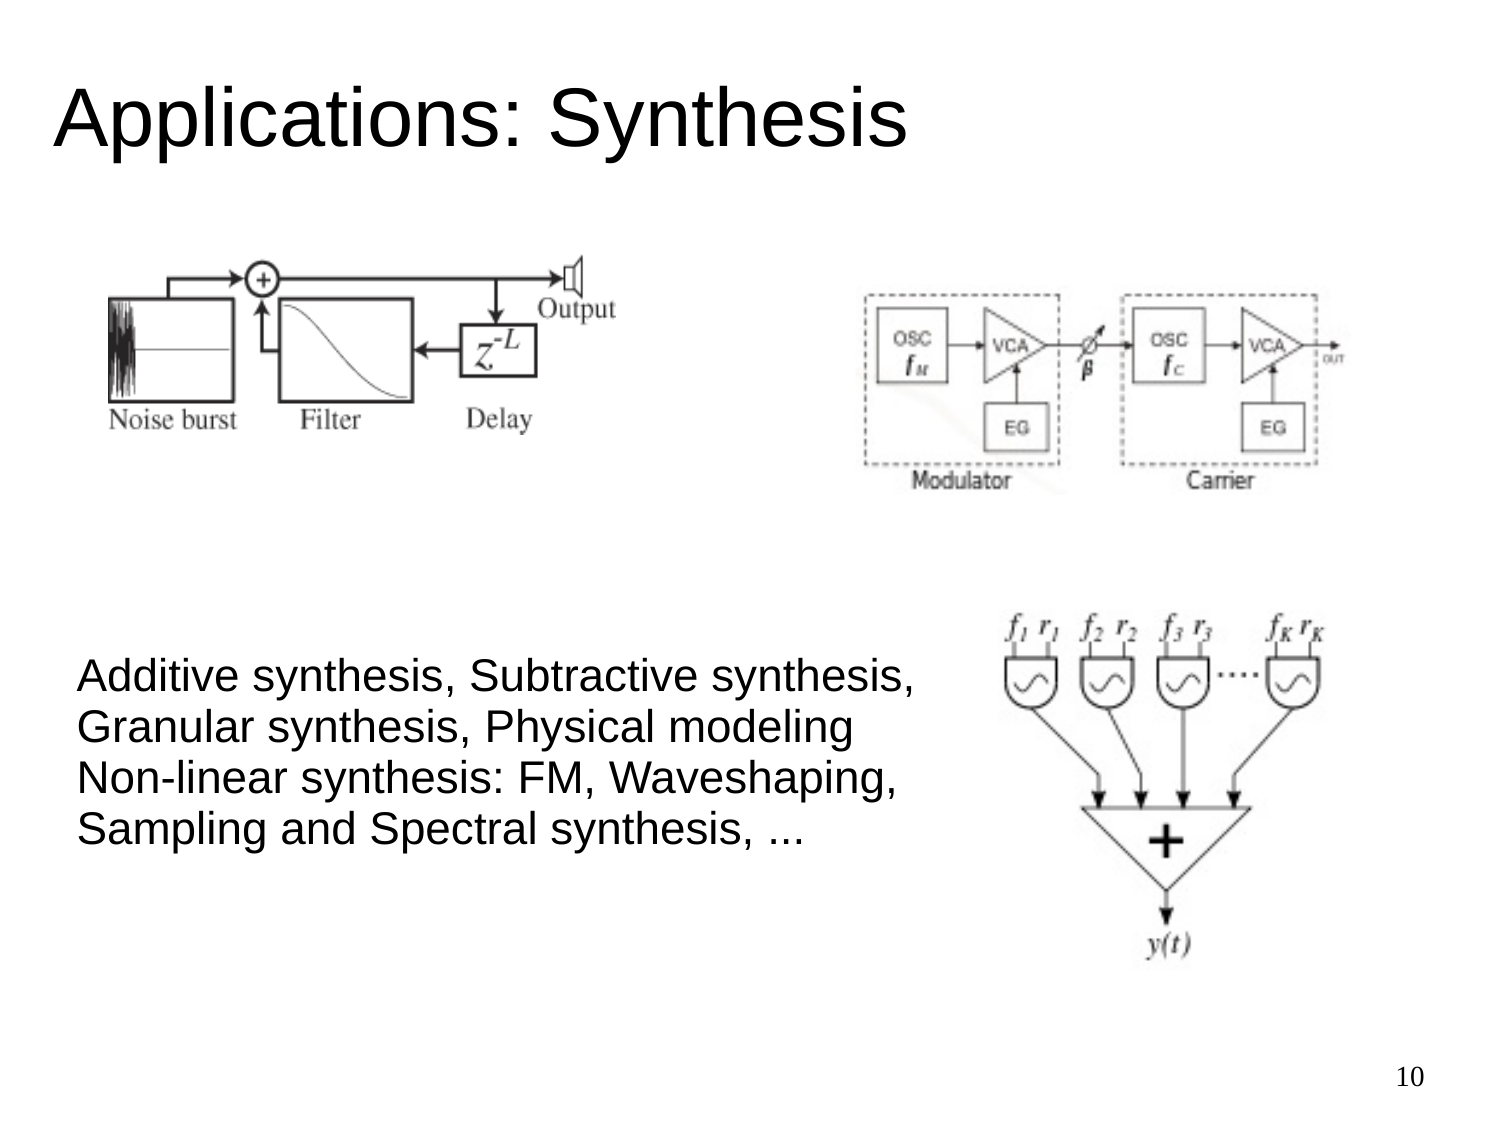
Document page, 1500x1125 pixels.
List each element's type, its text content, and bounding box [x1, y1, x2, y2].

picture [108, 254, 616, 436]
title Applications: Synthesis [53, 19, 1403, 207]
text_box Additive synthesis, Subtractive synthesis, Granular synthesis, Physical modeling Non-linear synthesis: FM, Waveshaping, Sampling and Spectral synthesis, ... [61, 642, 930, 904]
picture [998, 609, 1336, 976]
picture [855, 284, 1351, 496]
